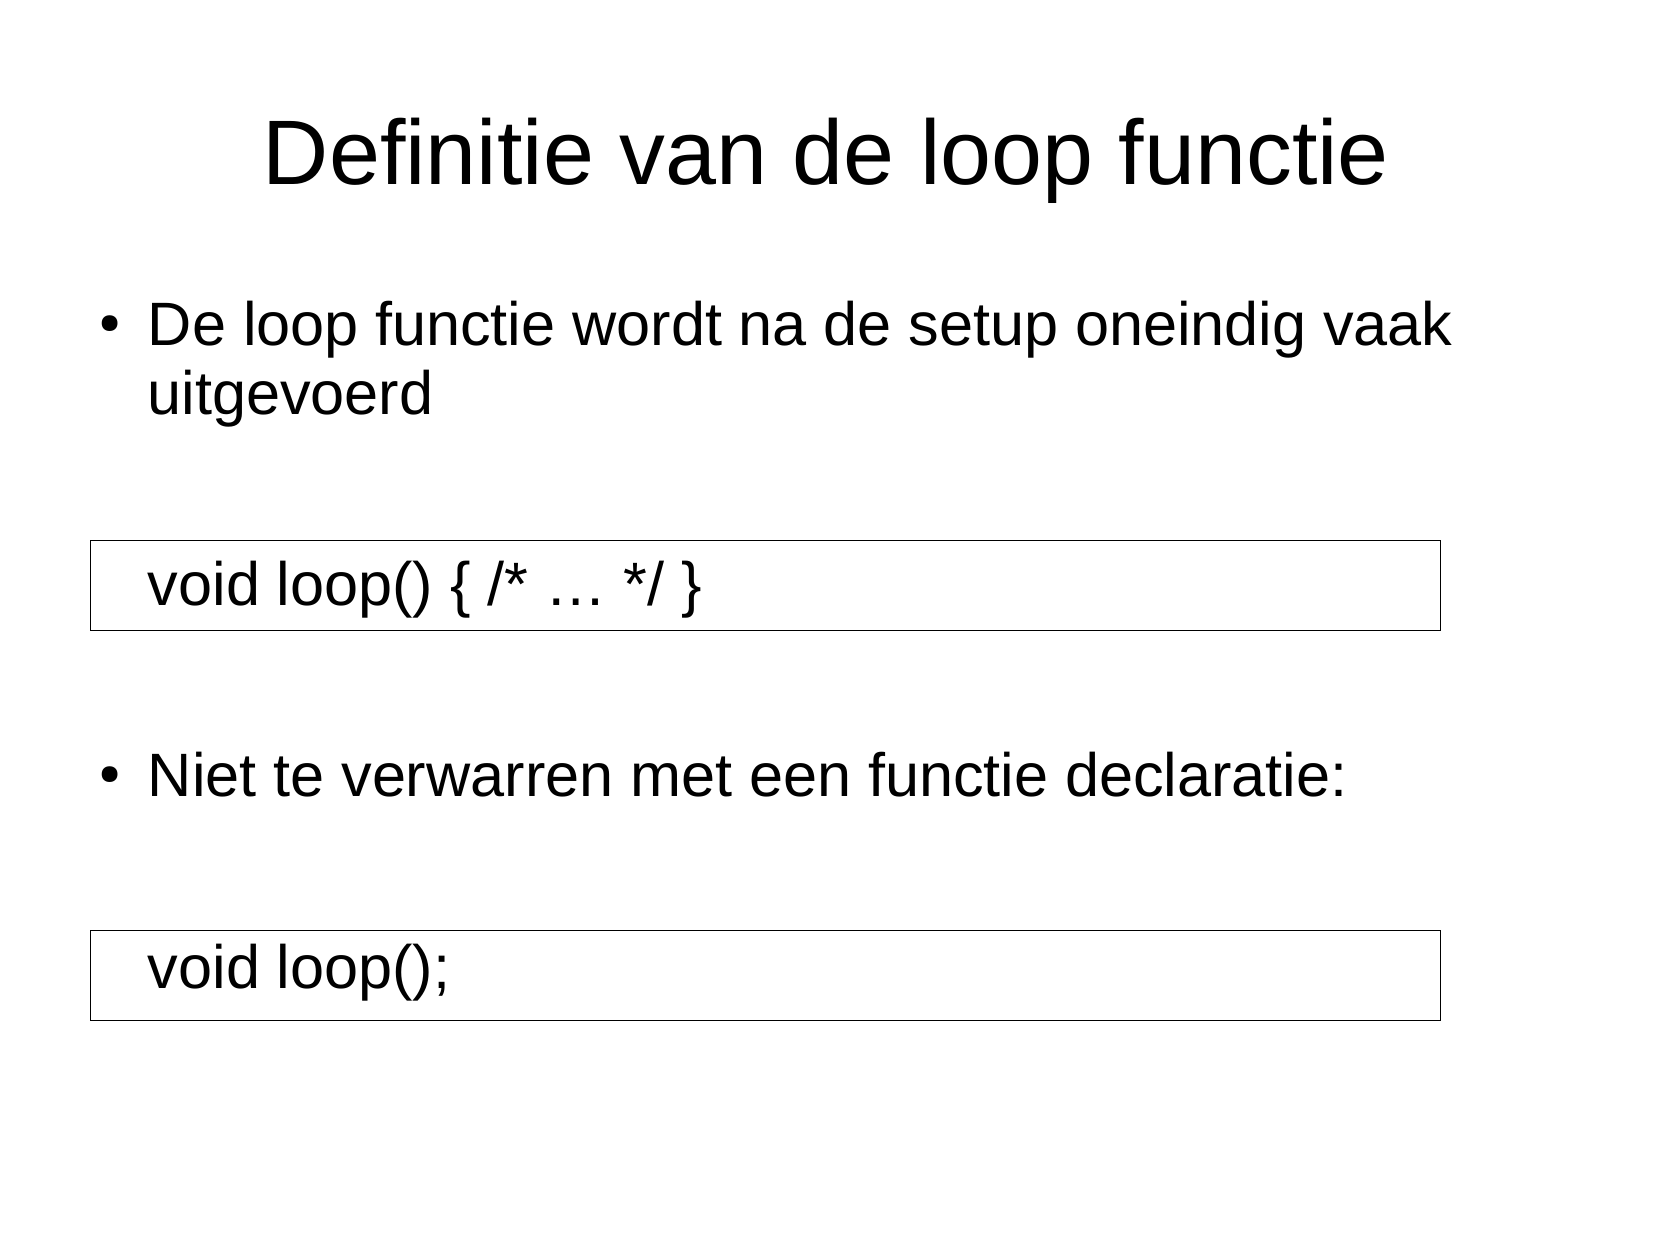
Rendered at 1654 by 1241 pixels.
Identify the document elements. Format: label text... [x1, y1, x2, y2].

list De loop functie wordt na de setup oneindig vaak uitgevoerd void loop() { /* … */ } Niet te verwarren met een functie declaratie: void loop(); [82, 290, 1571, 1010]
title Definitie van de loop functie [82, 49, 1571, 257]
list De loop functie wordt na de setup oneindig vaak uitgevoerd void loop() { /* … */ } Niet te verwarren met een functie declaratie: void loop(); [91, 931, 1440, 1010]
